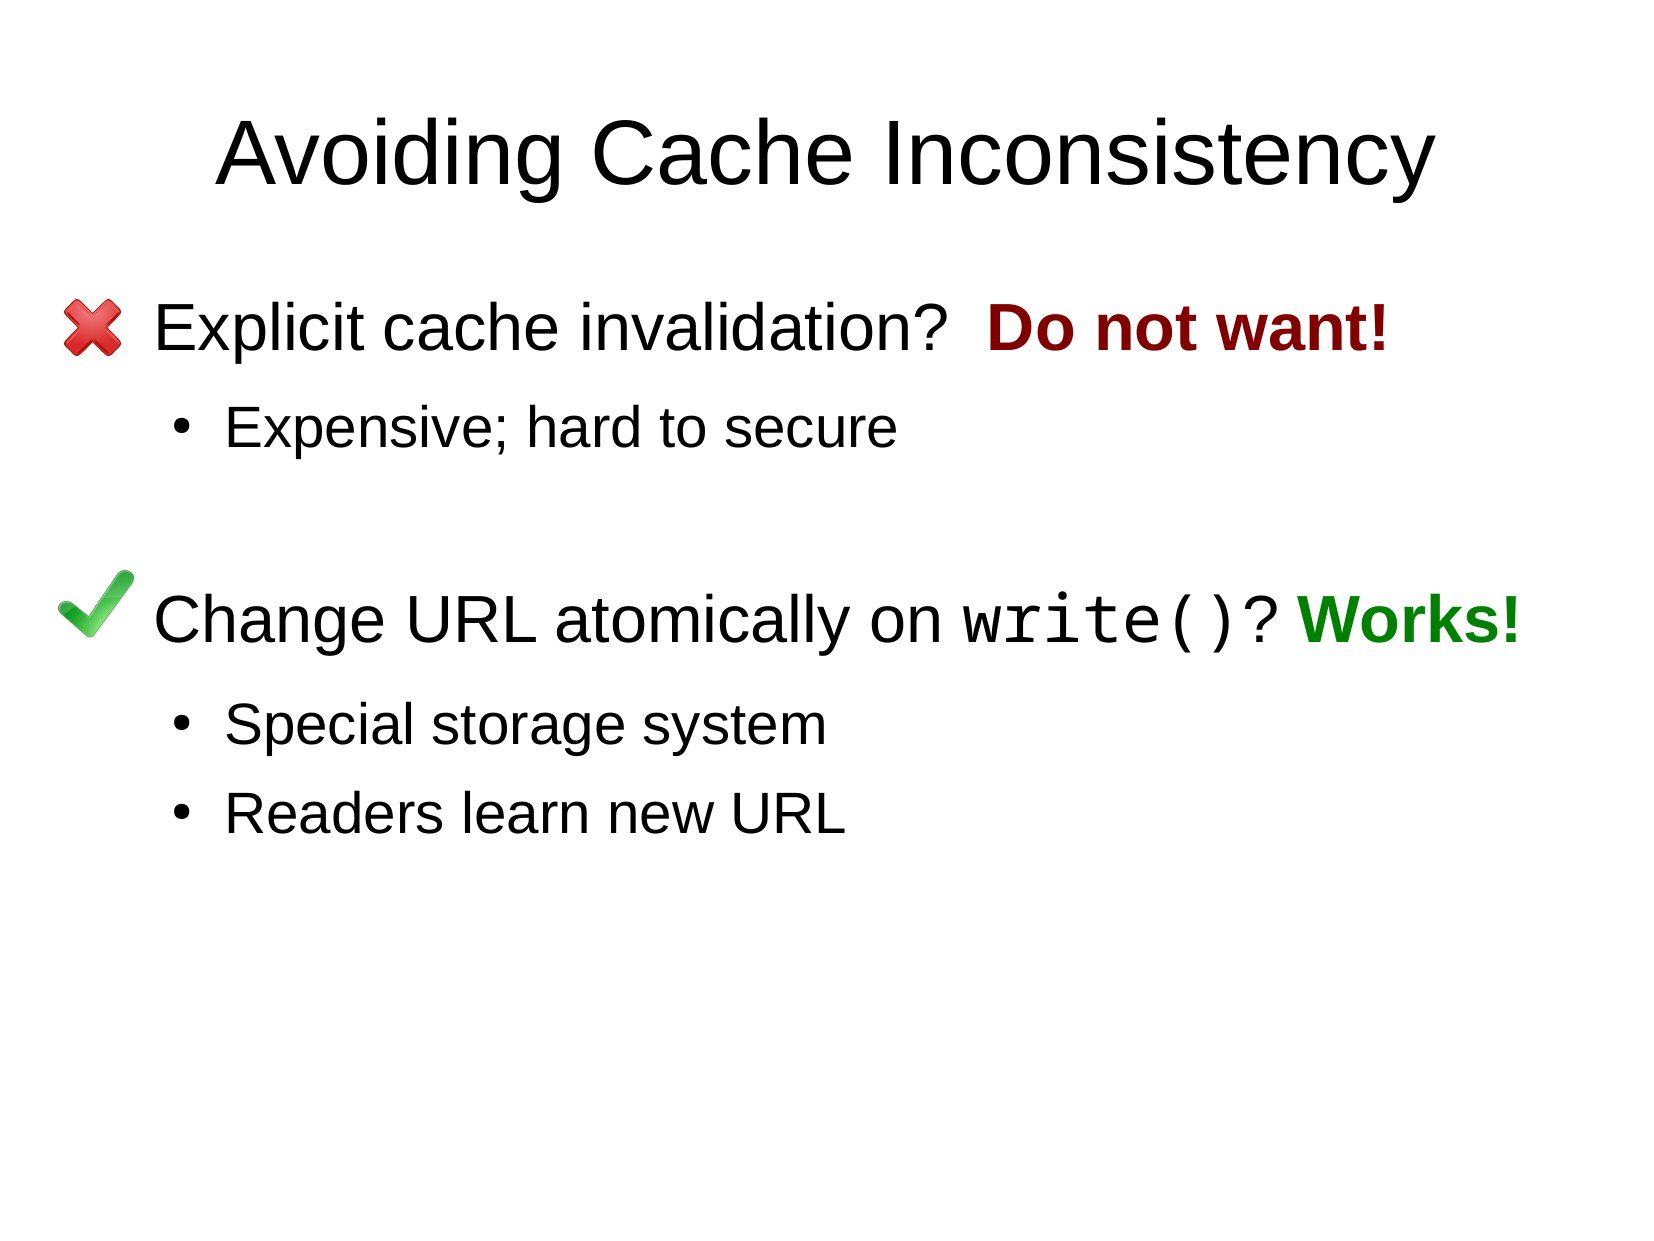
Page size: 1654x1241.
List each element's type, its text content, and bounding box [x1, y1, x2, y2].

picture [57, 569, 136, 641]
picture [64, 299, 121, 356]
title Avoiding Cache Inconsistency [82, 49, 1571, 257]
list Explicit cache invalidation? Do not want! Expensive; hard to secure Change URL atomically on write()? Works! Special storage system Readers learn new URL [82, 290, 1571, 1109]
